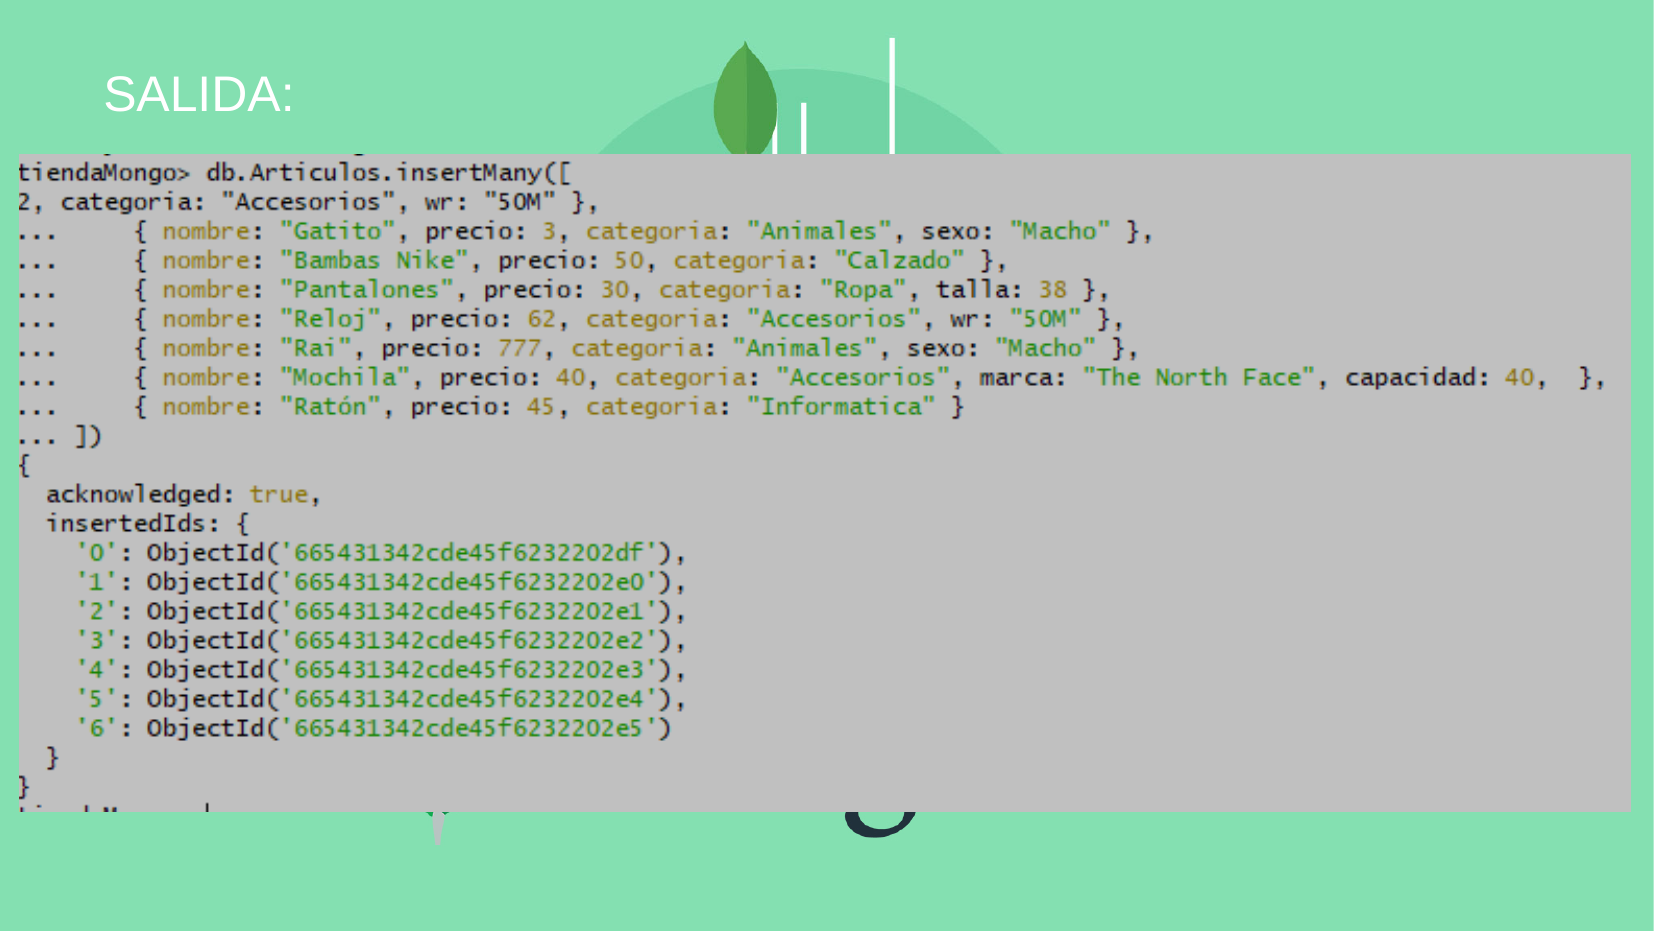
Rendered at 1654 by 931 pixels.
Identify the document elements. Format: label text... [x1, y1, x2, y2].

text_box SALIDA: [88, 59, 1595, 154]
picture [0, 0, 1654, 931]
